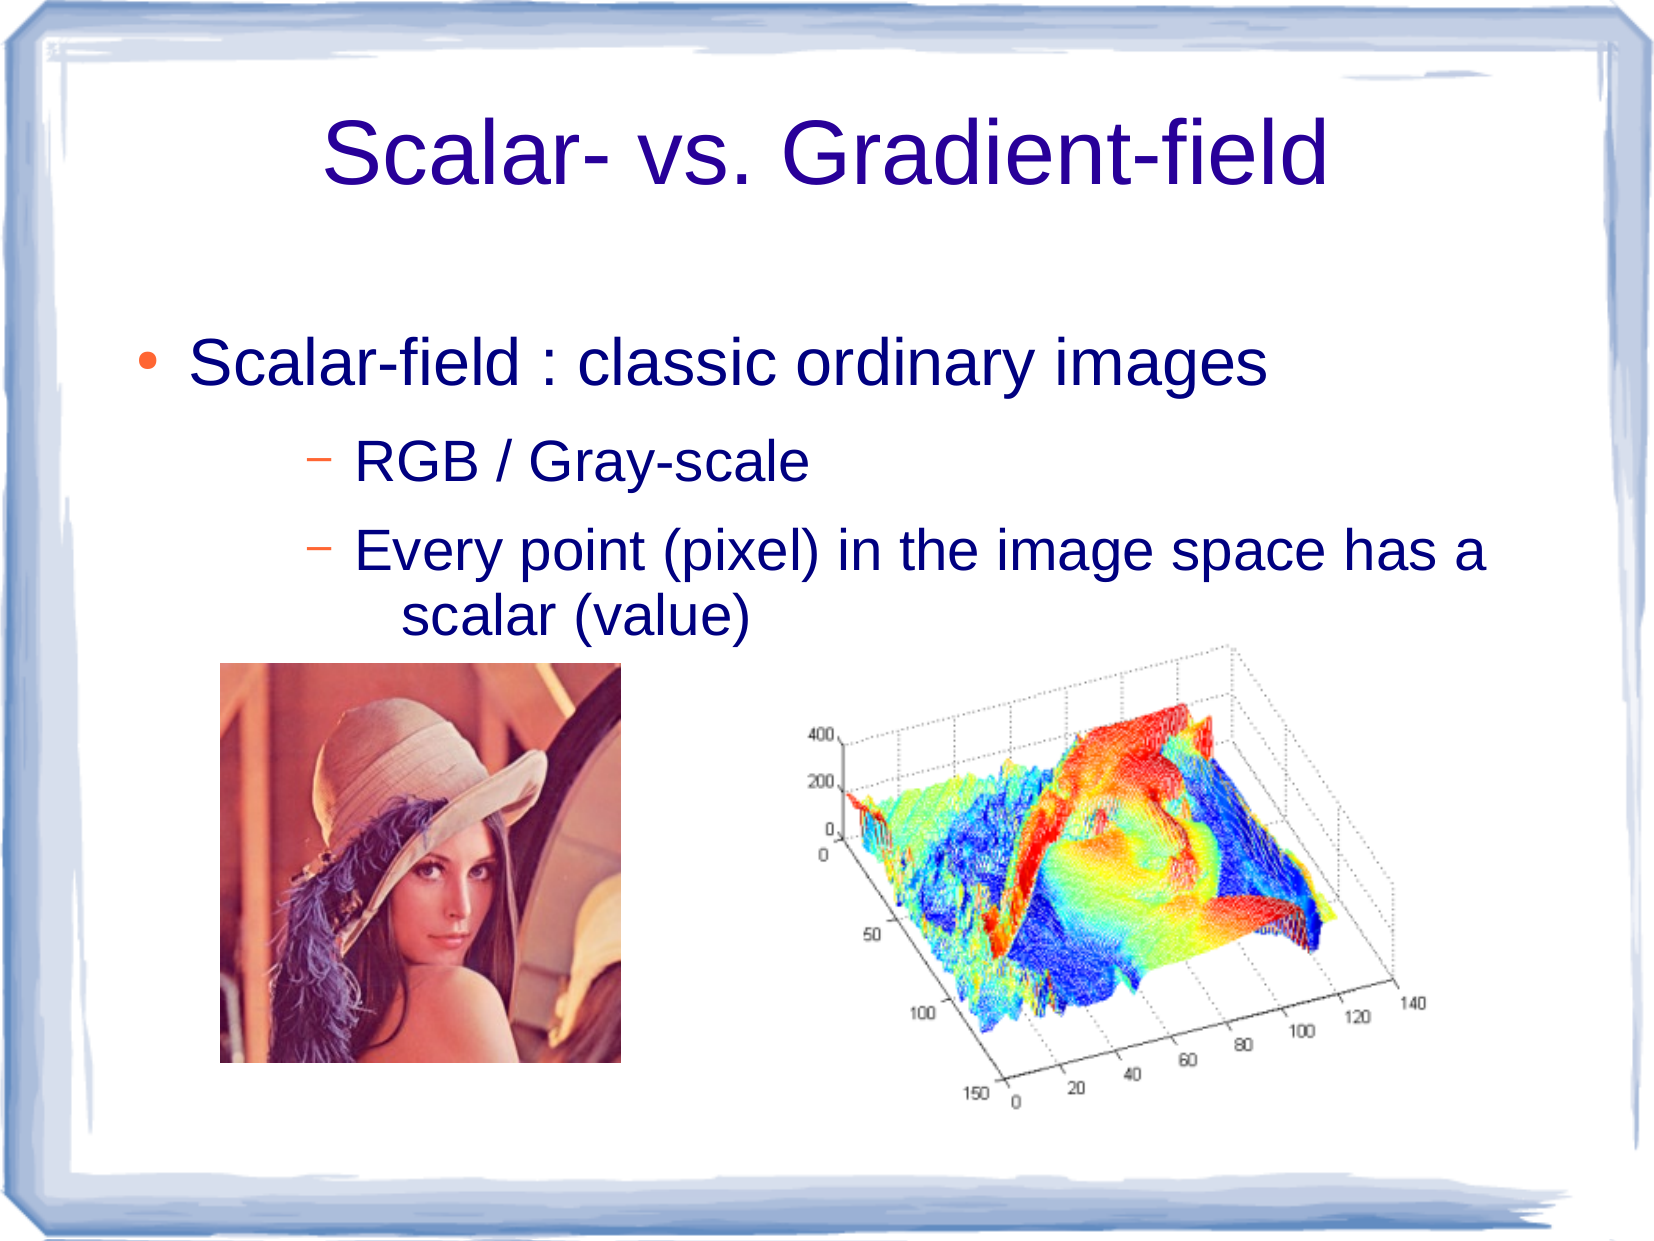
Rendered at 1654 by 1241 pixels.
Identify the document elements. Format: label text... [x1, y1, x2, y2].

list Scalar-field : classic ordinary images RGB / Gray-scale Every point (pixel) in the image space has a scalar (value) [118, 324, 1571, 1004]
title Scalar- vs. Gradient-field [82, 49, 1571, 257]
picture [0, 0, 1654, 1241]
